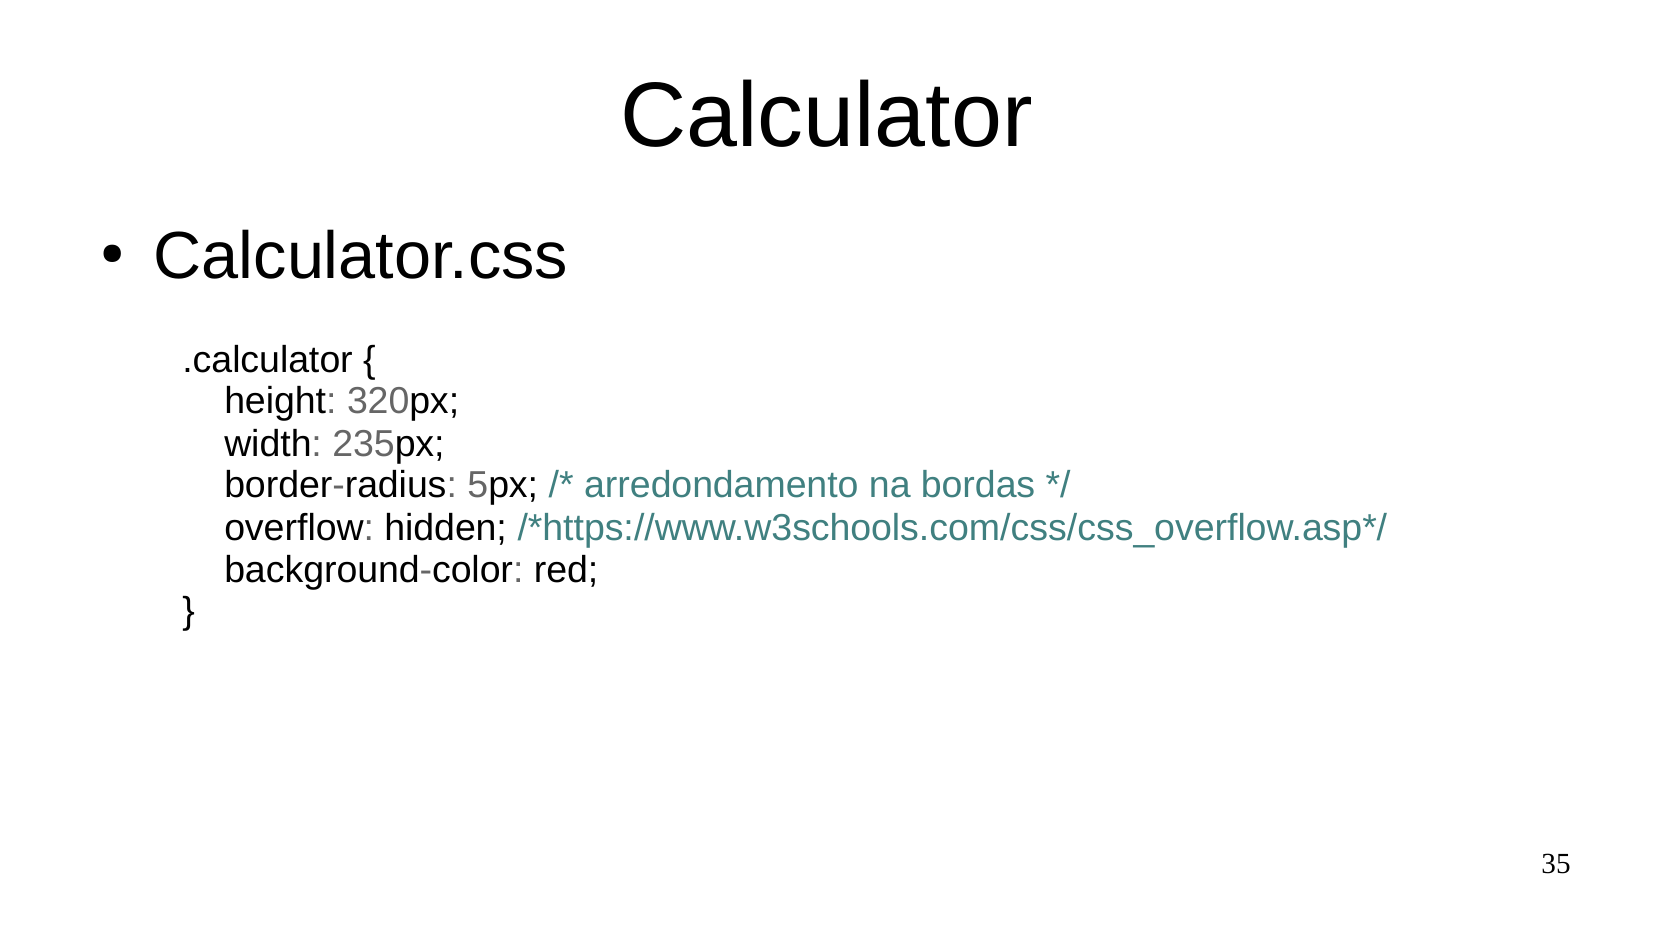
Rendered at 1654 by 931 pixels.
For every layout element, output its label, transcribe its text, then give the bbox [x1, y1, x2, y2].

list Calculator.css [82, 217, 1571, 758]
title Calculator [82, 37, 1571, 193]
text_box .calculator { height: 320px; width: 235px; border-radius: 5px; /* arredondamento na bordas */ overflow: hidden; /*https://www.w3schools.com/css/css_overflow.asp*/ background-color: red; } [167, 330, 1452, 682]
